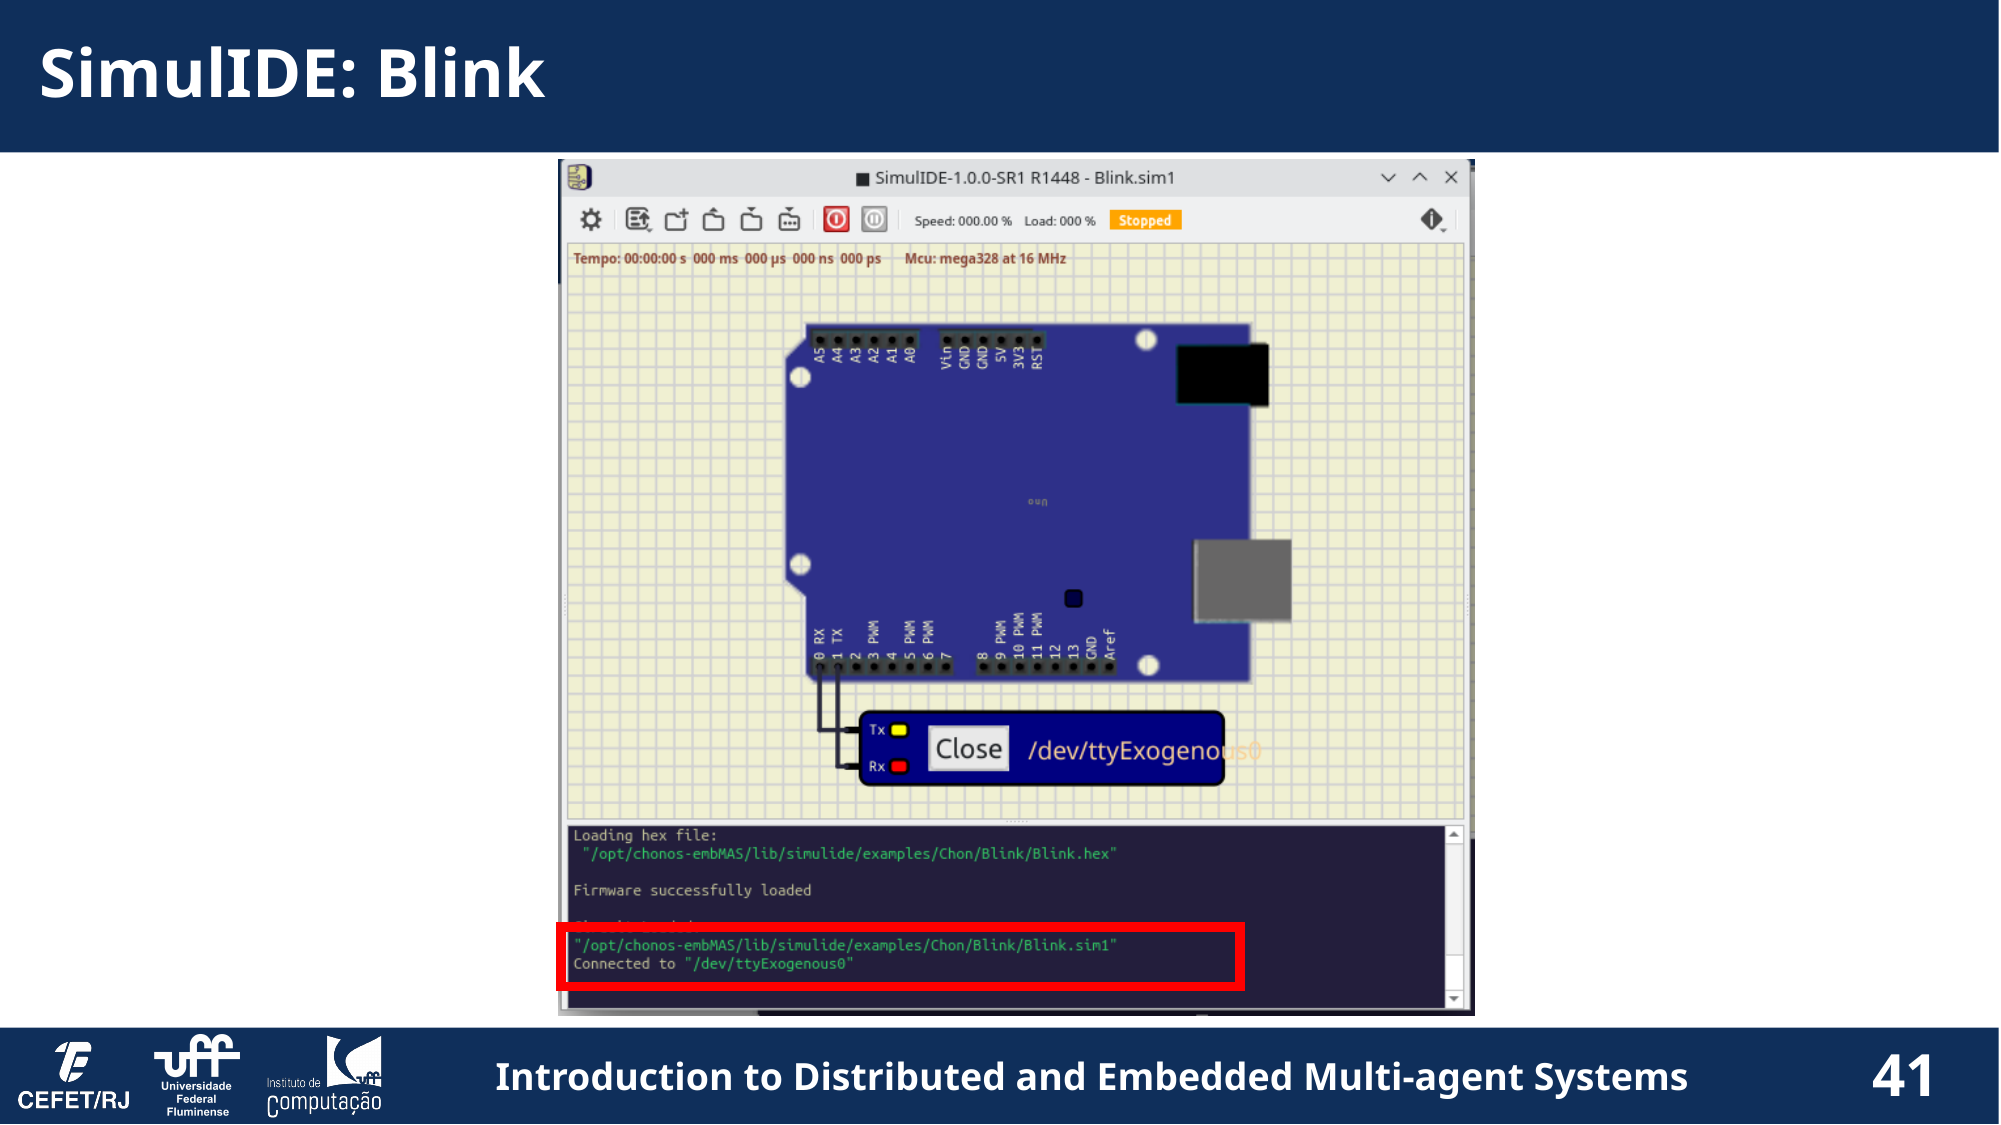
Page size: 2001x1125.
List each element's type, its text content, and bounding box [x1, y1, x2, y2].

picture [18, 1021, 129, 1125]
picture [566, 932, 1235, 982]
picture [153, 1033, 241, 1121]
picture [265, 1033, 383, 1118]
text_box SimulIDE: Blink [25, 23, 1998, 116]
picture [558, 159, 1475, 1016]
